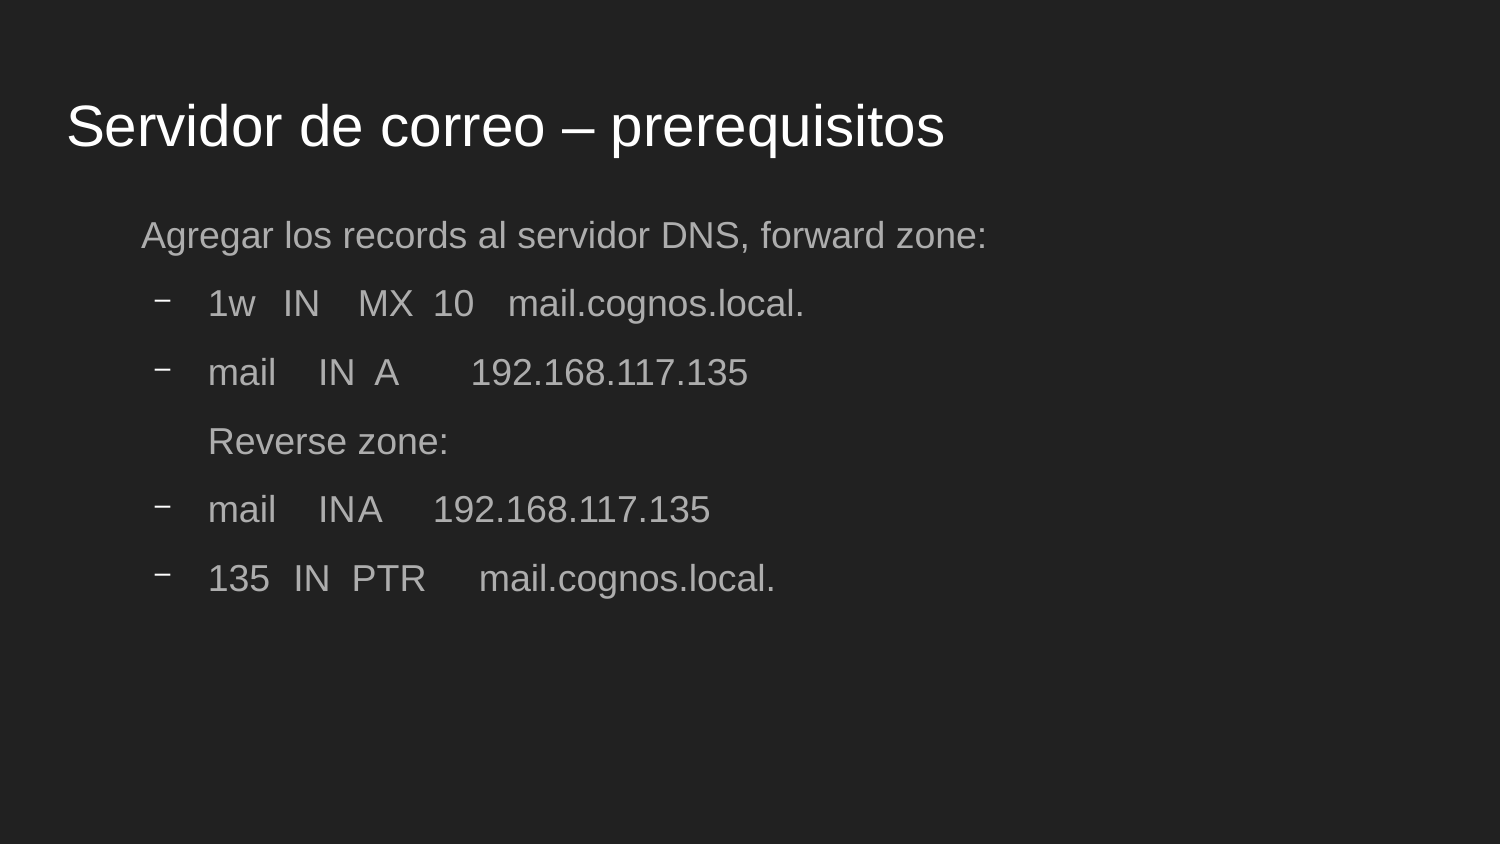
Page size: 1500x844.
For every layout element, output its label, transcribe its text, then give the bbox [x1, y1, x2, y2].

title Servidor de correo – prerequisitos [51, 72, 1449, 167]
list Agregar los records al servidor DNS, forward zone: 1w IN MX 10 mail.cognos.local. mail IN A 192.168.117.135 Reverse zone: mail IN A 192.168.117.135 135 IN PTR mail.cognos.local. [51, 189, 1261, 750]
